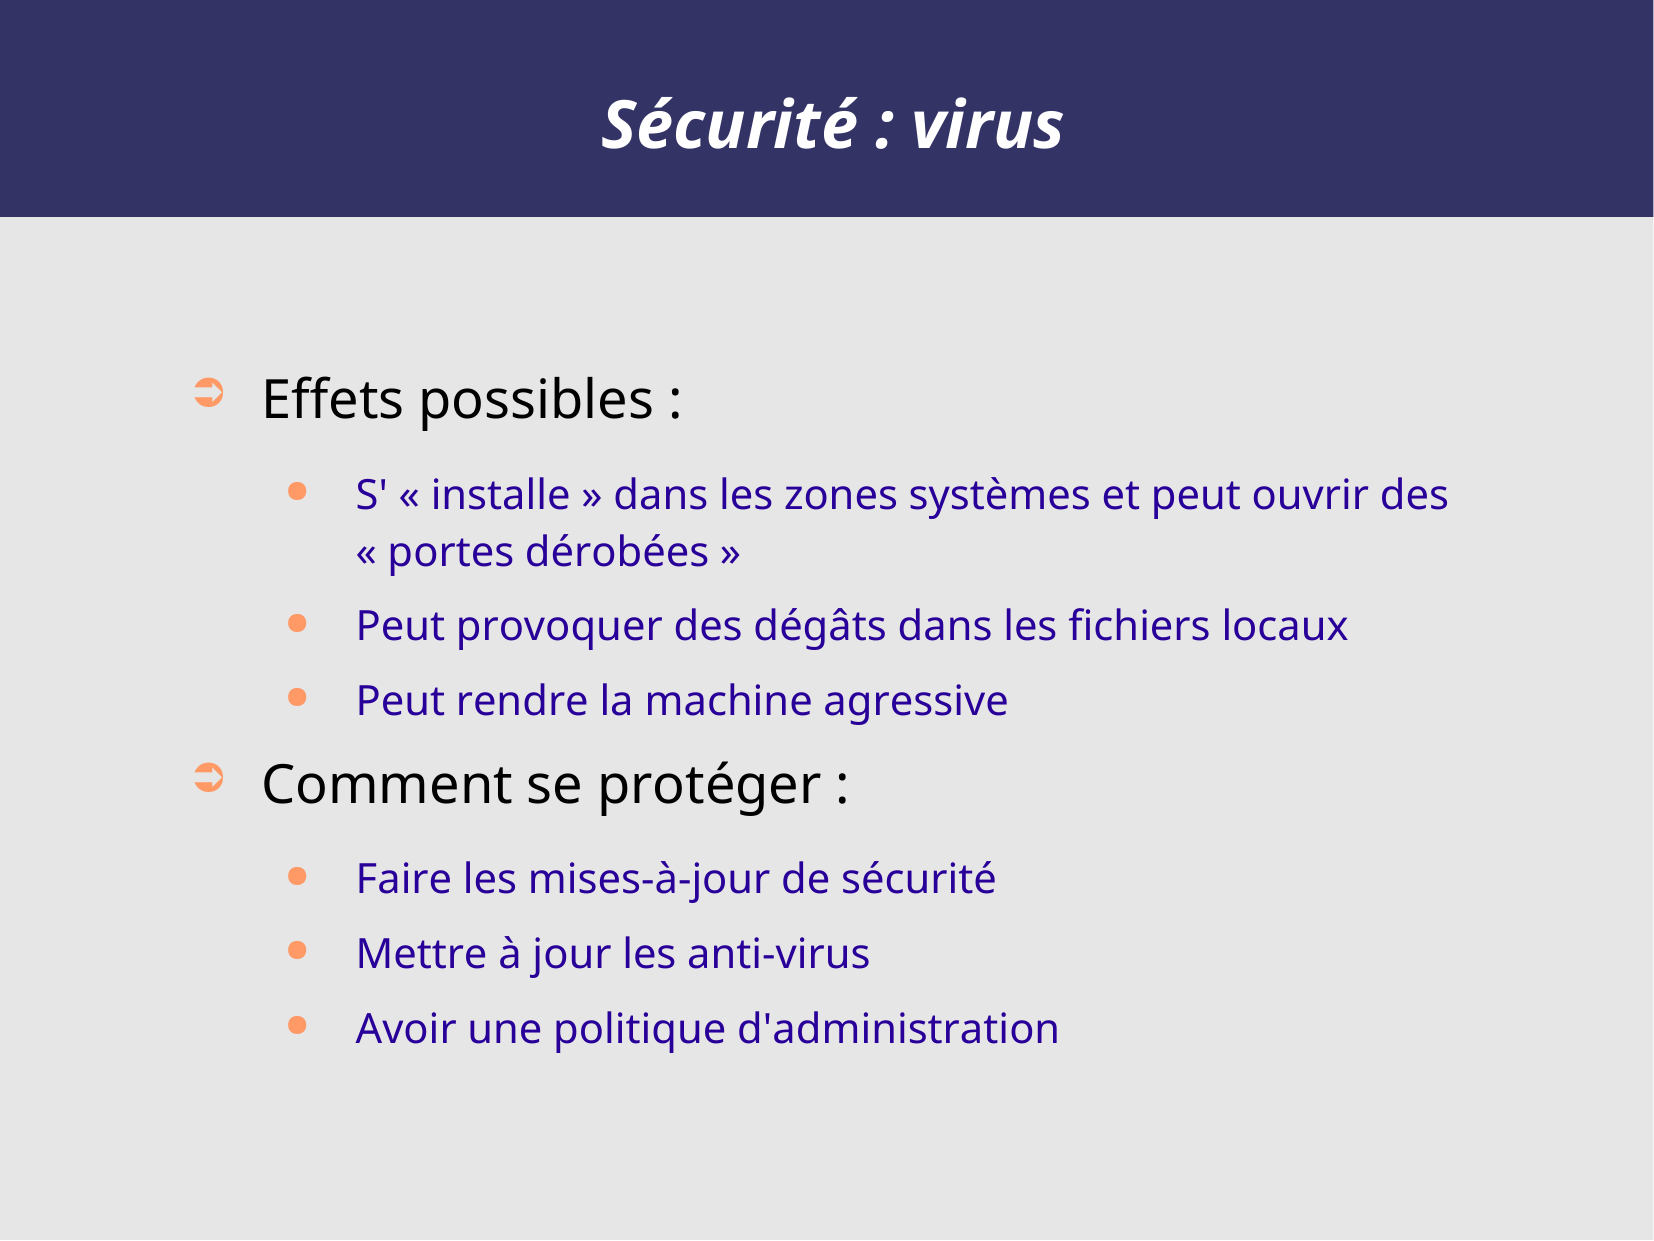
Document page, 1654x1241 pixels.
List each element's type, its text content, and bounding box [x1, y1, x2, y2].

title Sécurité : virus [121, 19, 1534, 227]
list Effets possibles : S' « installe » dans les zones systèmes et peut ouvrir des « portes dérobées » Peut provoquer des dégâts dans les fichiers locaux Peut rendre la machine agressive Comment se protéger : Faire les mises-à-jour de sécurité Mettre à jour les anti-virus Avoir une politique d'administration [178, 360, 1570, 1127]
